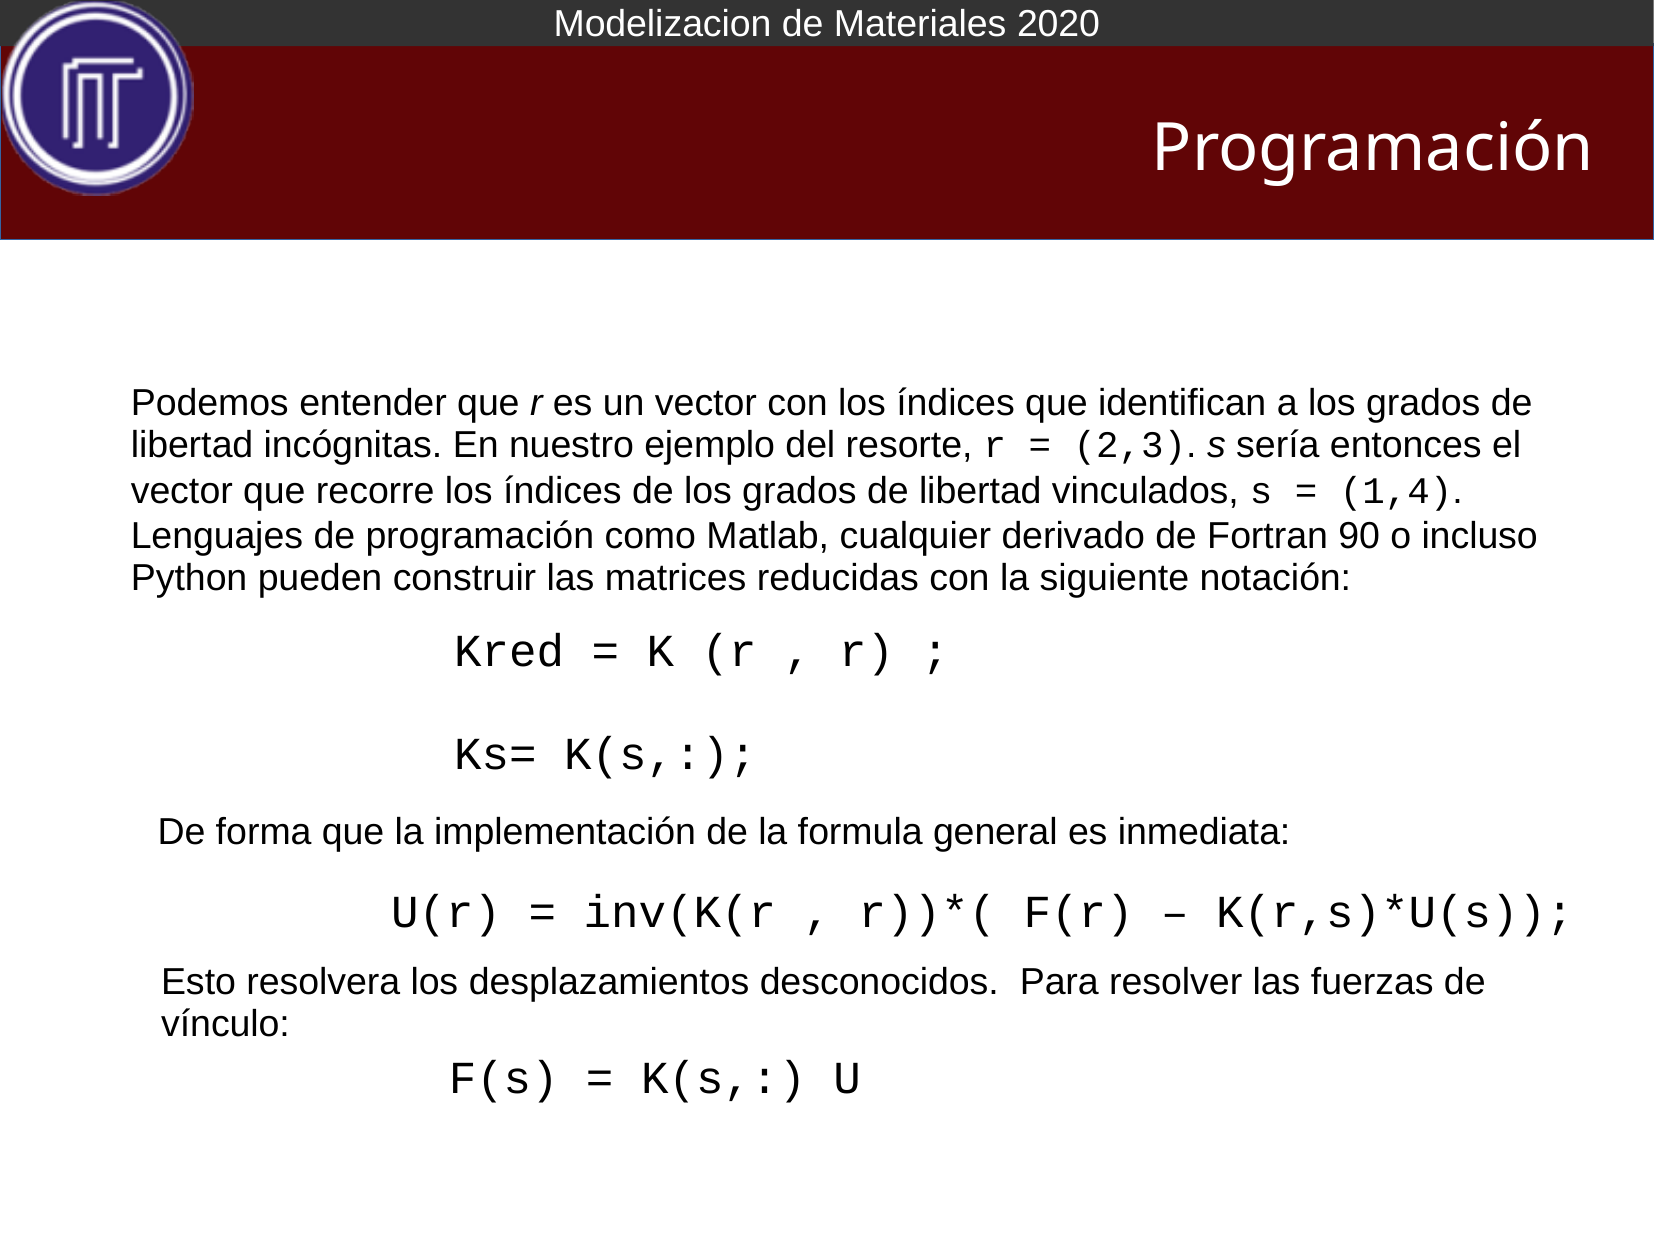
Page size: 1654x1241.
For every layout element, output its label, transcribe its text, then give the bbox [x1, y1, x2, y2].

picture [0, 0, 194, 196]
text_box U(r) = inv(K(r , r))*( F(r) – K(r,s)*U(s)); [376, 882, 1629, 954]
text_box Kred = K (r , r) ; Ks= K(s,:); [439, 620, 990, 792]
text_box Podemos entender que r es un vector con los índices que identifican a los grados de libertad incógnitas. En nuestro ejemplo del resorte, r = (2,3). s sería entonces el vector que recorre los índices de los grados de libertad vinculados, s = (1,4). Lenguajes de programación como Matlab, cualquier derivado de Fortran 90 o incluso Python pueden construir las matrices reducidas con la siguiente notación: [115, 374, 1635, 606]
text_box F(s) = K(s,:) U [434, 1047, 1629, 1115]
text_box Esto resolvera los desplazamientos desconocidos. Para resolver las fuerzas de vínculo: [146, 953, 1571, 1053]
text_box De forma que la implementación de la formula general es inmediata: [142, 803, 1568, 860]
title Programación [41, 70, 1654, 218]
